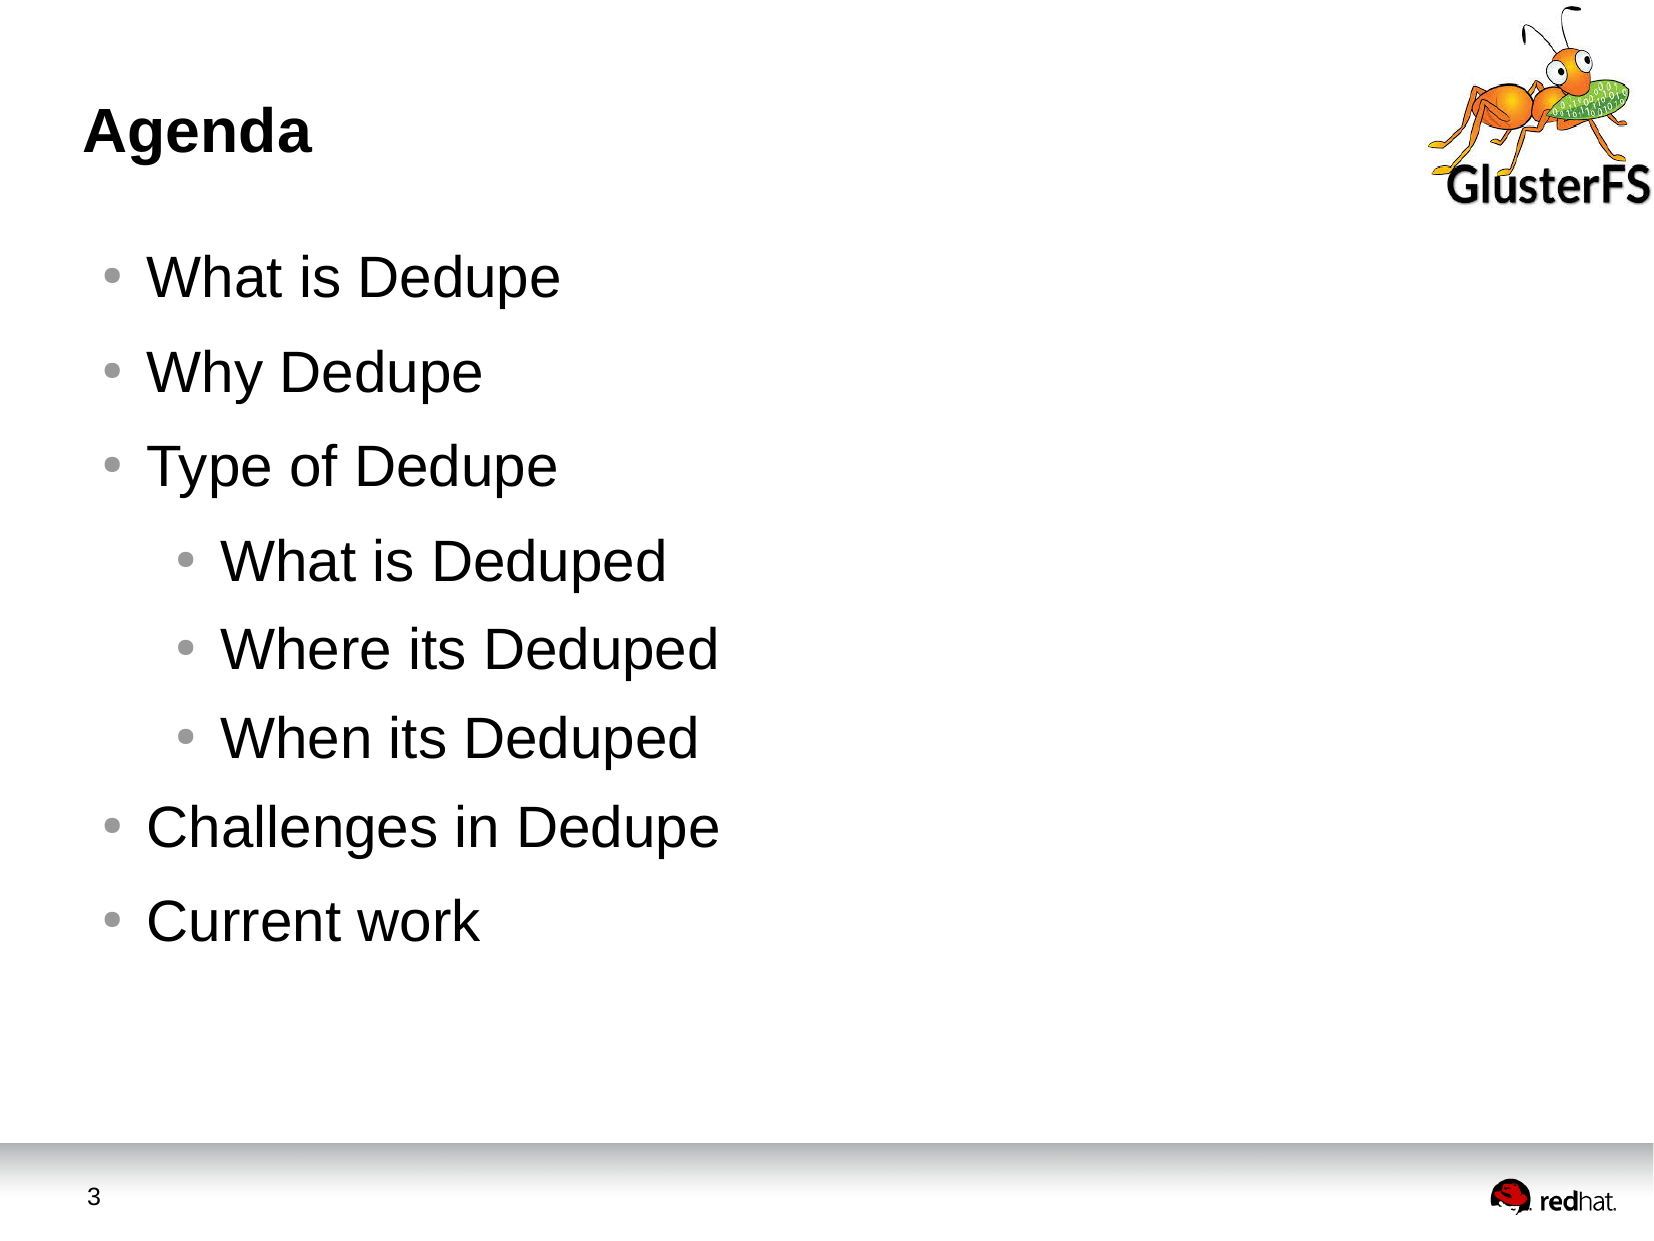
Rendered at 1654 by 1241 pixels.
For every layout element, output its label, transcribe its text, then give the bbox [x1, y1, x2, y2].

picture [1425, 4, 1653, 208]
list What is Dedupe Why Dedupe Type of Dedupe What is Deduped Where its Deduped When its Deduped Challenges in Dedupe Current work [86, 244, 1576, 1039]
picture [0, 1143, 1654, 1241]
title Agenda [82, 37, 1426, 226]
